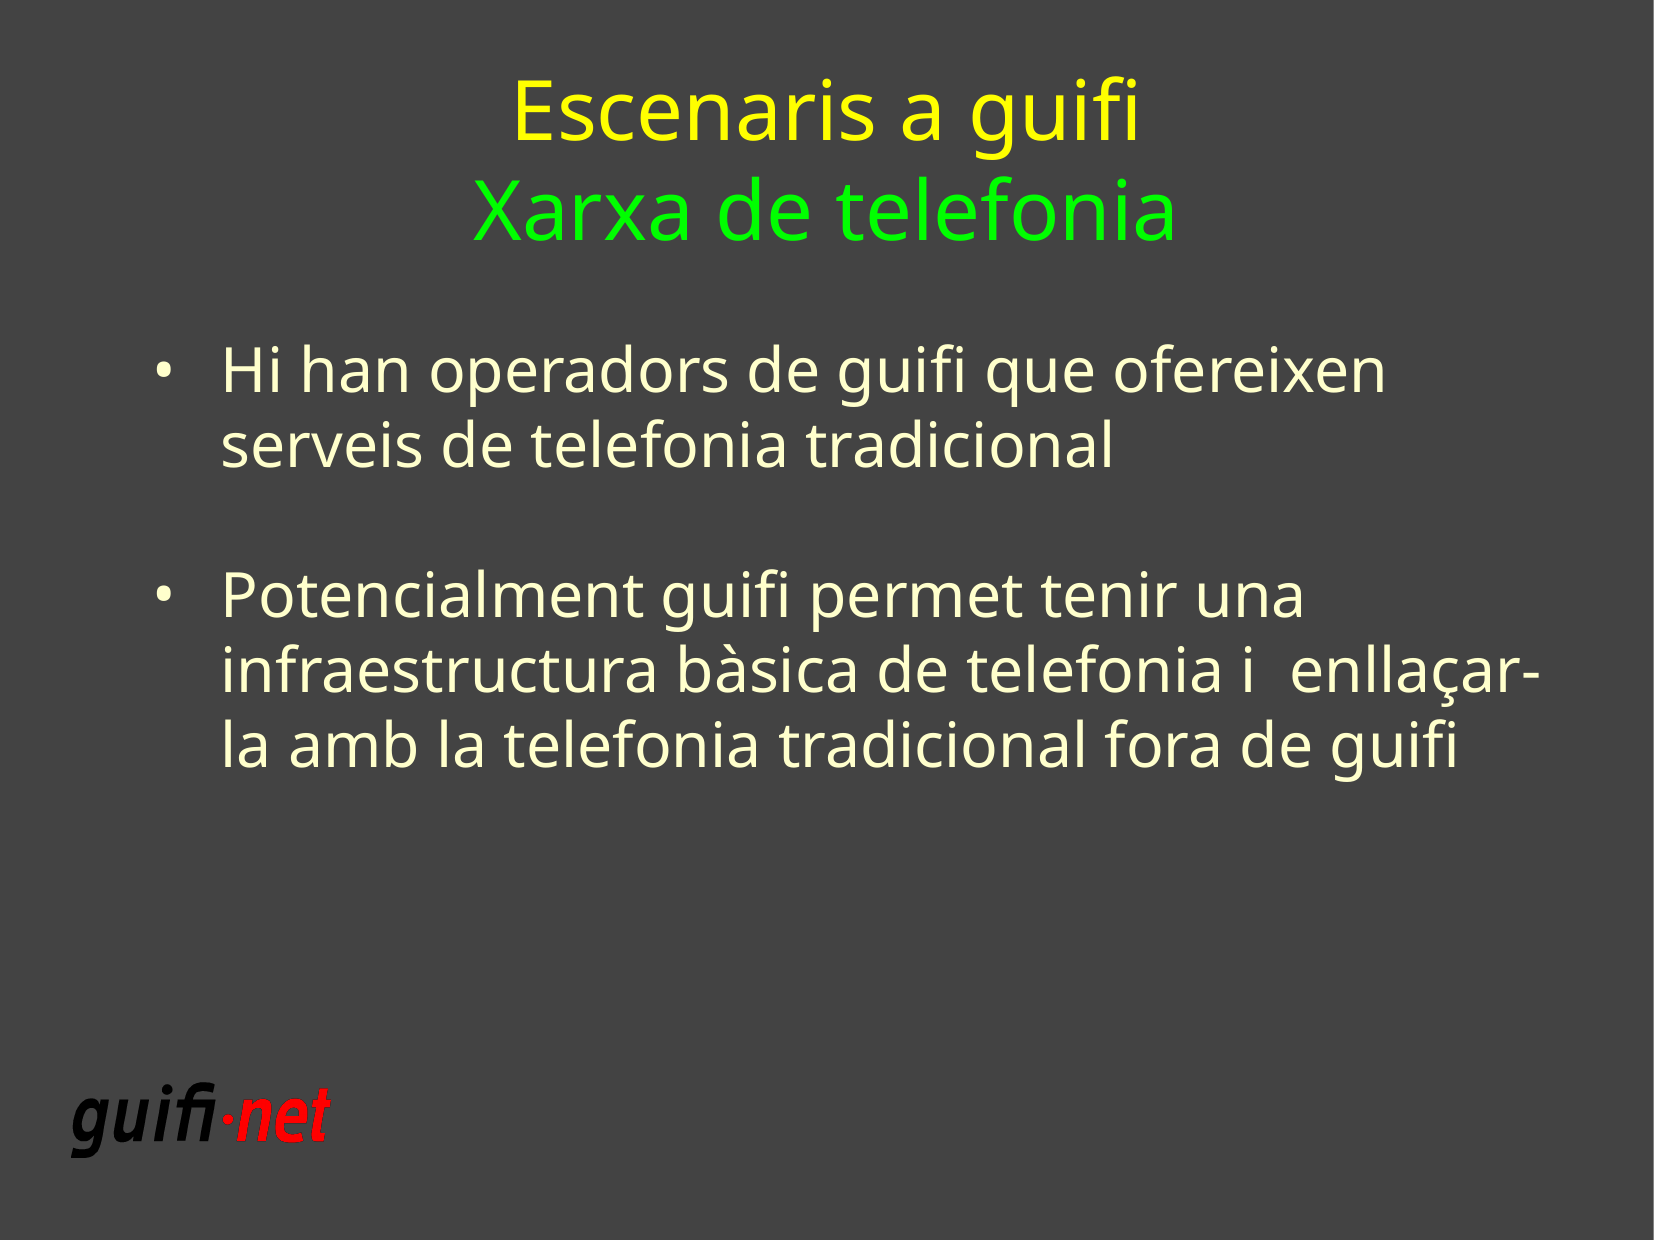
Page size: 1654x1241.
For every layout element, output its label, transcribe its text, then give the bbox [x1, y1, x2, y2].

picture [71, 1082, 331, 1158]
title Escenaris a guifi Xarxa de telefonia [82, 49, 1571, 213]
list Hi han operadors de guifi que ofereixen serveis de telefonia tradicional Potencialment guifi permet tenir una infraestructura bàsica de telefonia i enllaçar-la amb la telefonia tradicional fora de guifi [118, 248, 1571, 968]
